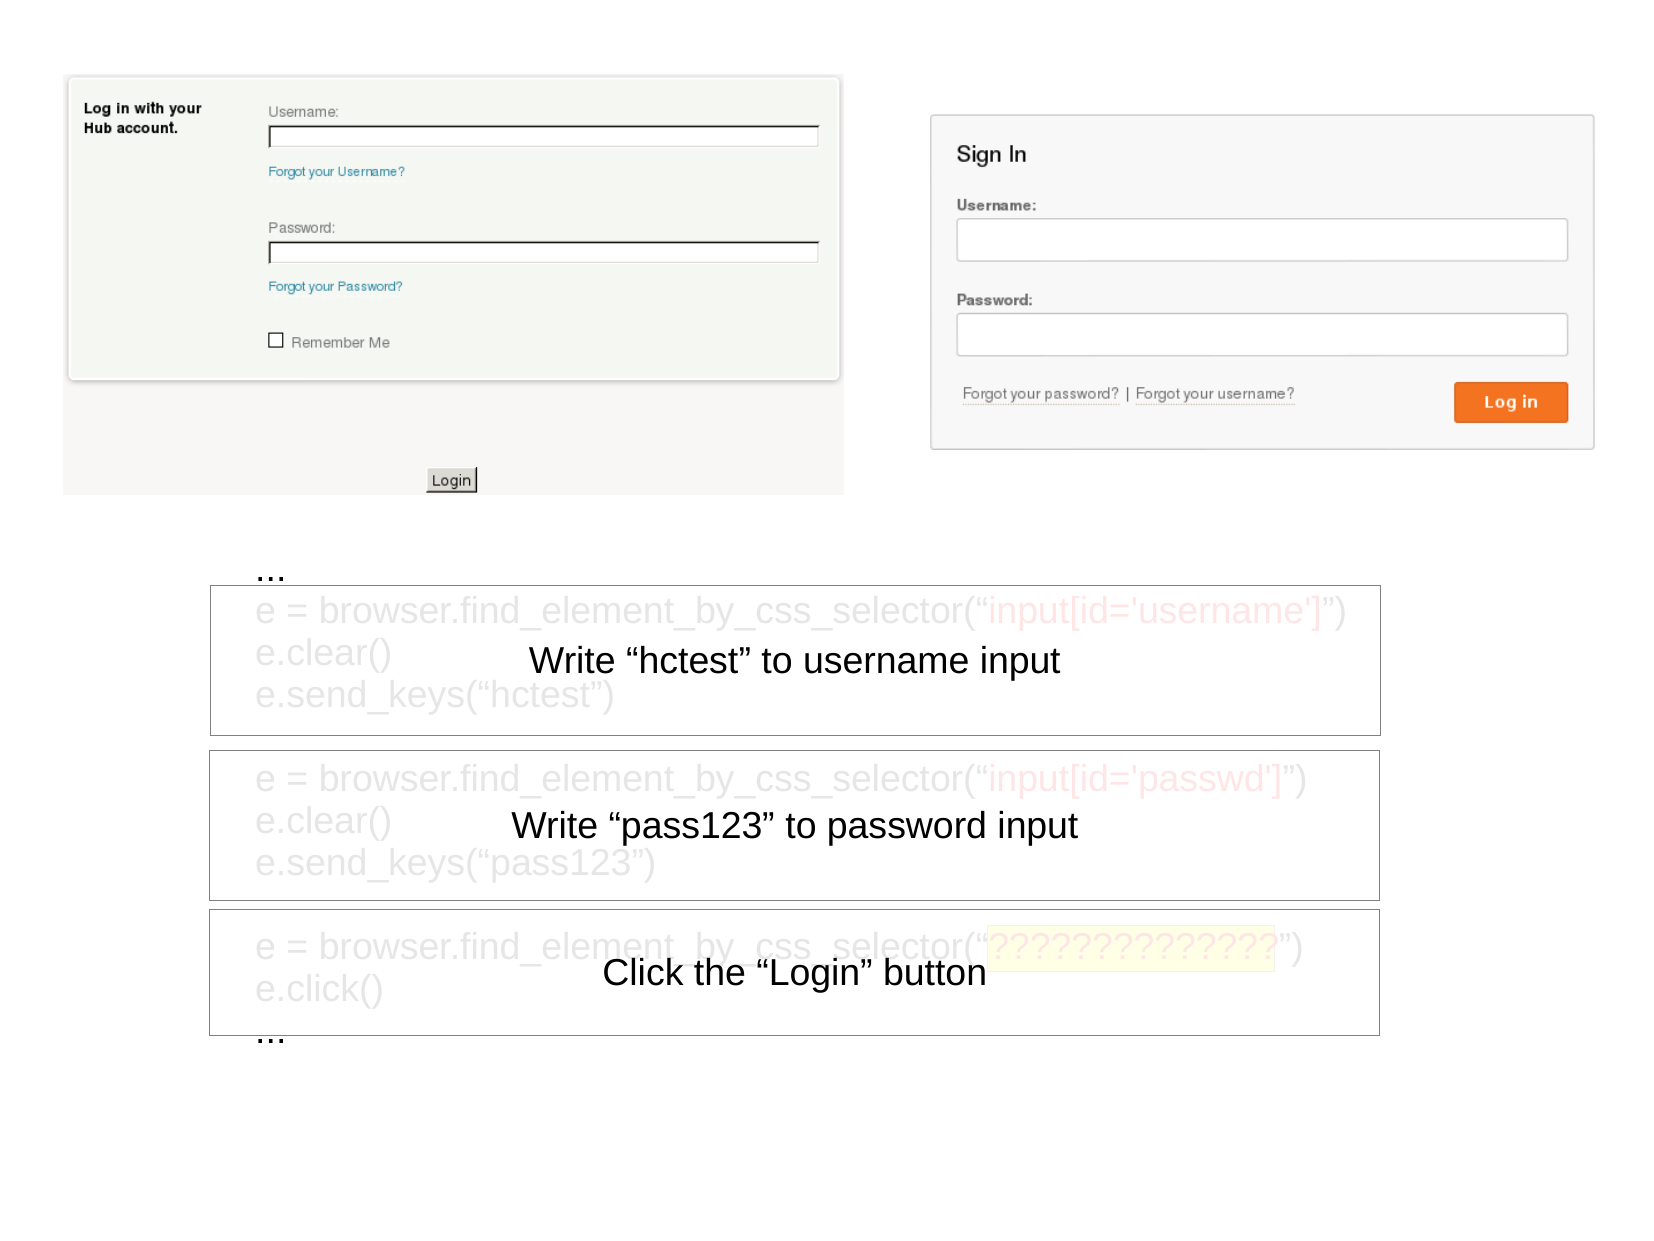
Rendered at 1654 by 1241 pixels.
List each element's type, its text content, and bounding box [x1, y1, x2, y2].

text_box Click the “Login” button [209, 909, 1380, 1036]
text_box Write “pass123” to password input [209, 750, 1380, 901]
picture [929, 112, 1596, 450]
text_box ... e = browser.find_element_by_css_selector(“input[id='username']”) e.clear() e.send_keys(“hctest”) e = browser.find_element_by_css_selector(“input[id='passwd']”) e.clear() e.send_keys(“pass123”) e = browser.find_element_by_css_selector(“??????????????”) e.click() ... [240, 540, 1396, 1059]
text_box Write “hctest” to username input [210, 585, 1381, 736]
picture [63, 74, 844, 495]
